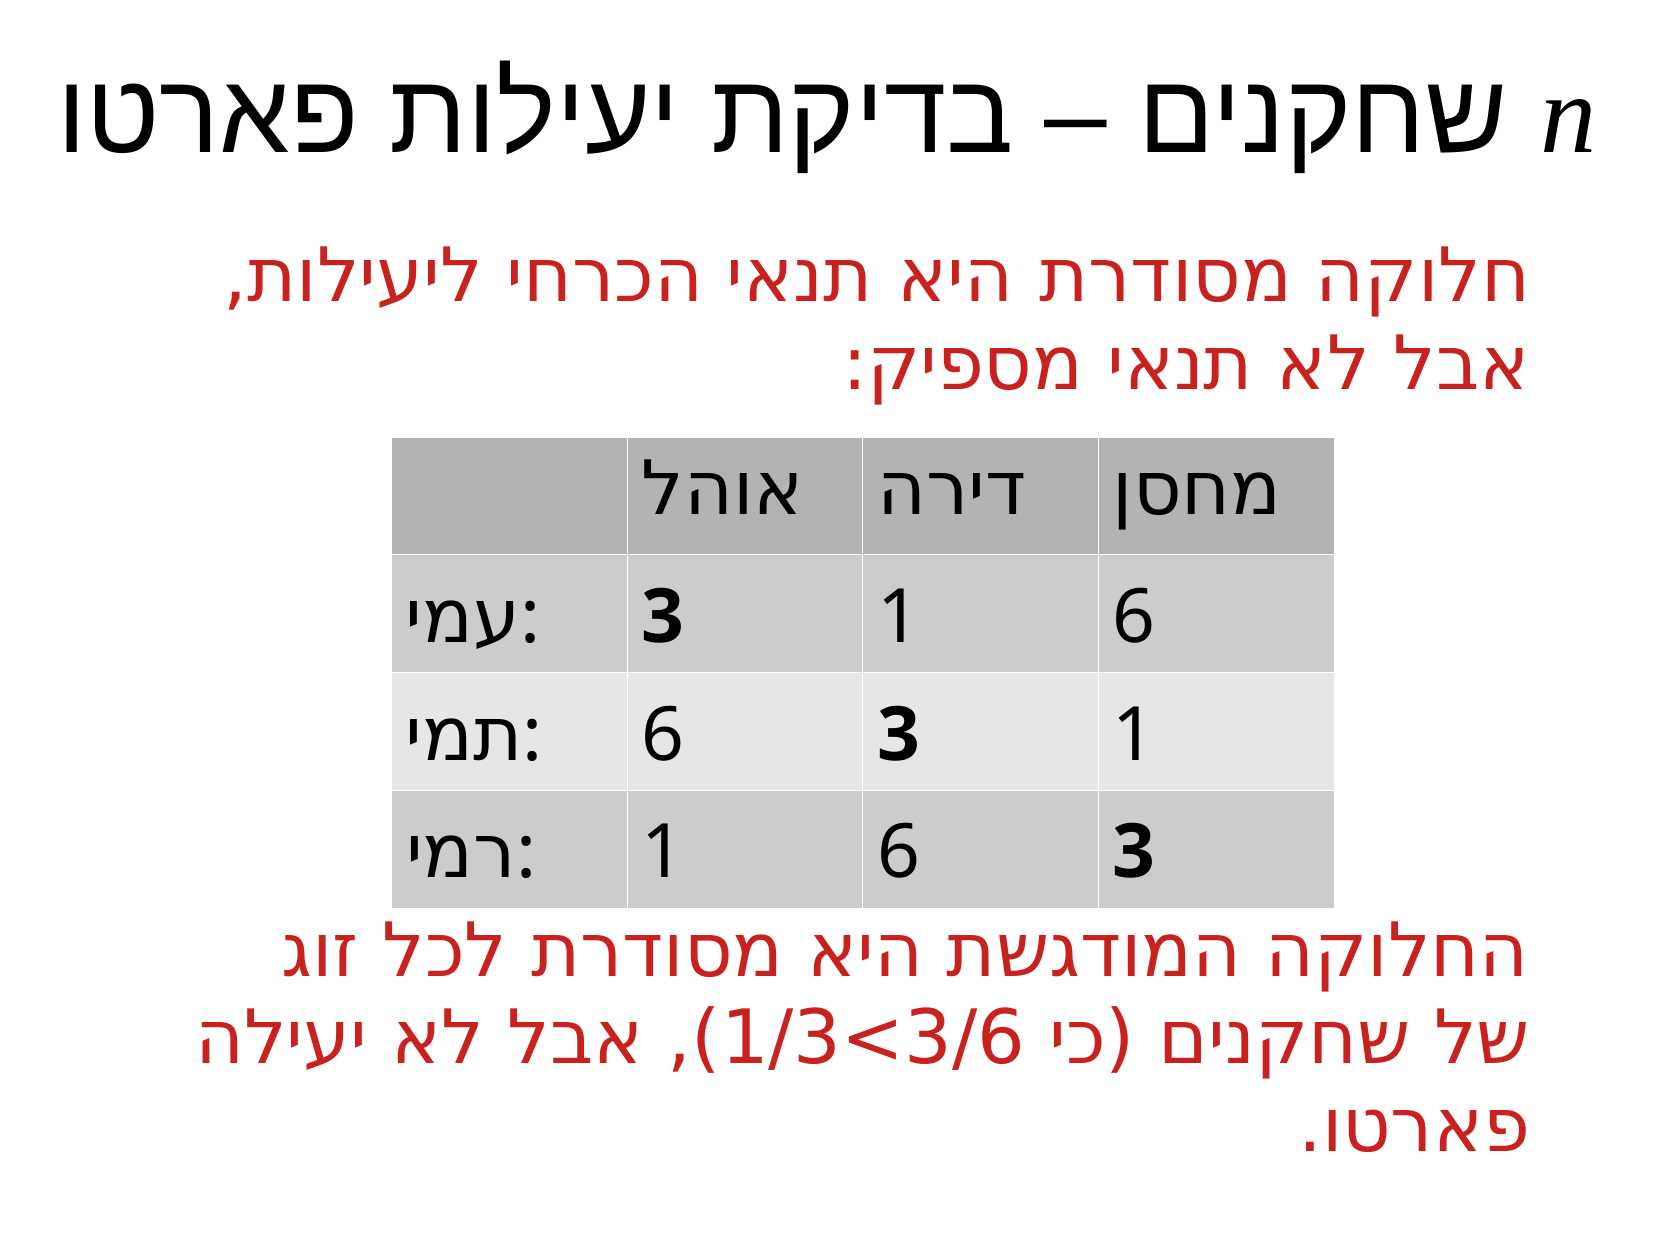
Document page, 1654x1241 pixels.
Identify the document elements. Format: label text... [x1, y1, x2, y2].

table_cell 6 [863, 791, 1098, 899]
table_header אוהל [628, 438, 862, 554]
table_cell 3 [863, 673, 1098, 790]
table_cell 1 [628, 791, 862, 899]
table_cell תמי: [392, 673, 627, 790]
table_cell 1 [863, 555, 1098, 672]
table_cell 3 [628, 555, 862, 672]
table_cell 6 [628, 673, 862, 790]
table_cell 1 [1099, 673, 1334, 790]
table_cell עמי: [392, 555, 627, 672]
text_box חלוקה מסודרת היא תנאי הכרחי ליעילות, אבל לא תנאי מספיק: [150, 225, 1546, 406]
table_header מחסן [1099, 438, 1334, 554]
title n שחקנים – בדיקת יעילות פארטו [0, 32, 1654, 196]
table_cell 3 [1099, 791, 1334, 899]
table_cell 6 [1099, 555, 1334, 672]
text_box החלוקה המודגשת היא מסודרת לכל זוג של שחקנים (כי 3/6>1/3), אבל לא יעילה פארטו. [150, 899, 1546, 1081]
table_header דירה [863, 438, 1098, 554]
table_header [392, 438, 627, 554]
table_cell רמי: [392, 791, 627, 899]
